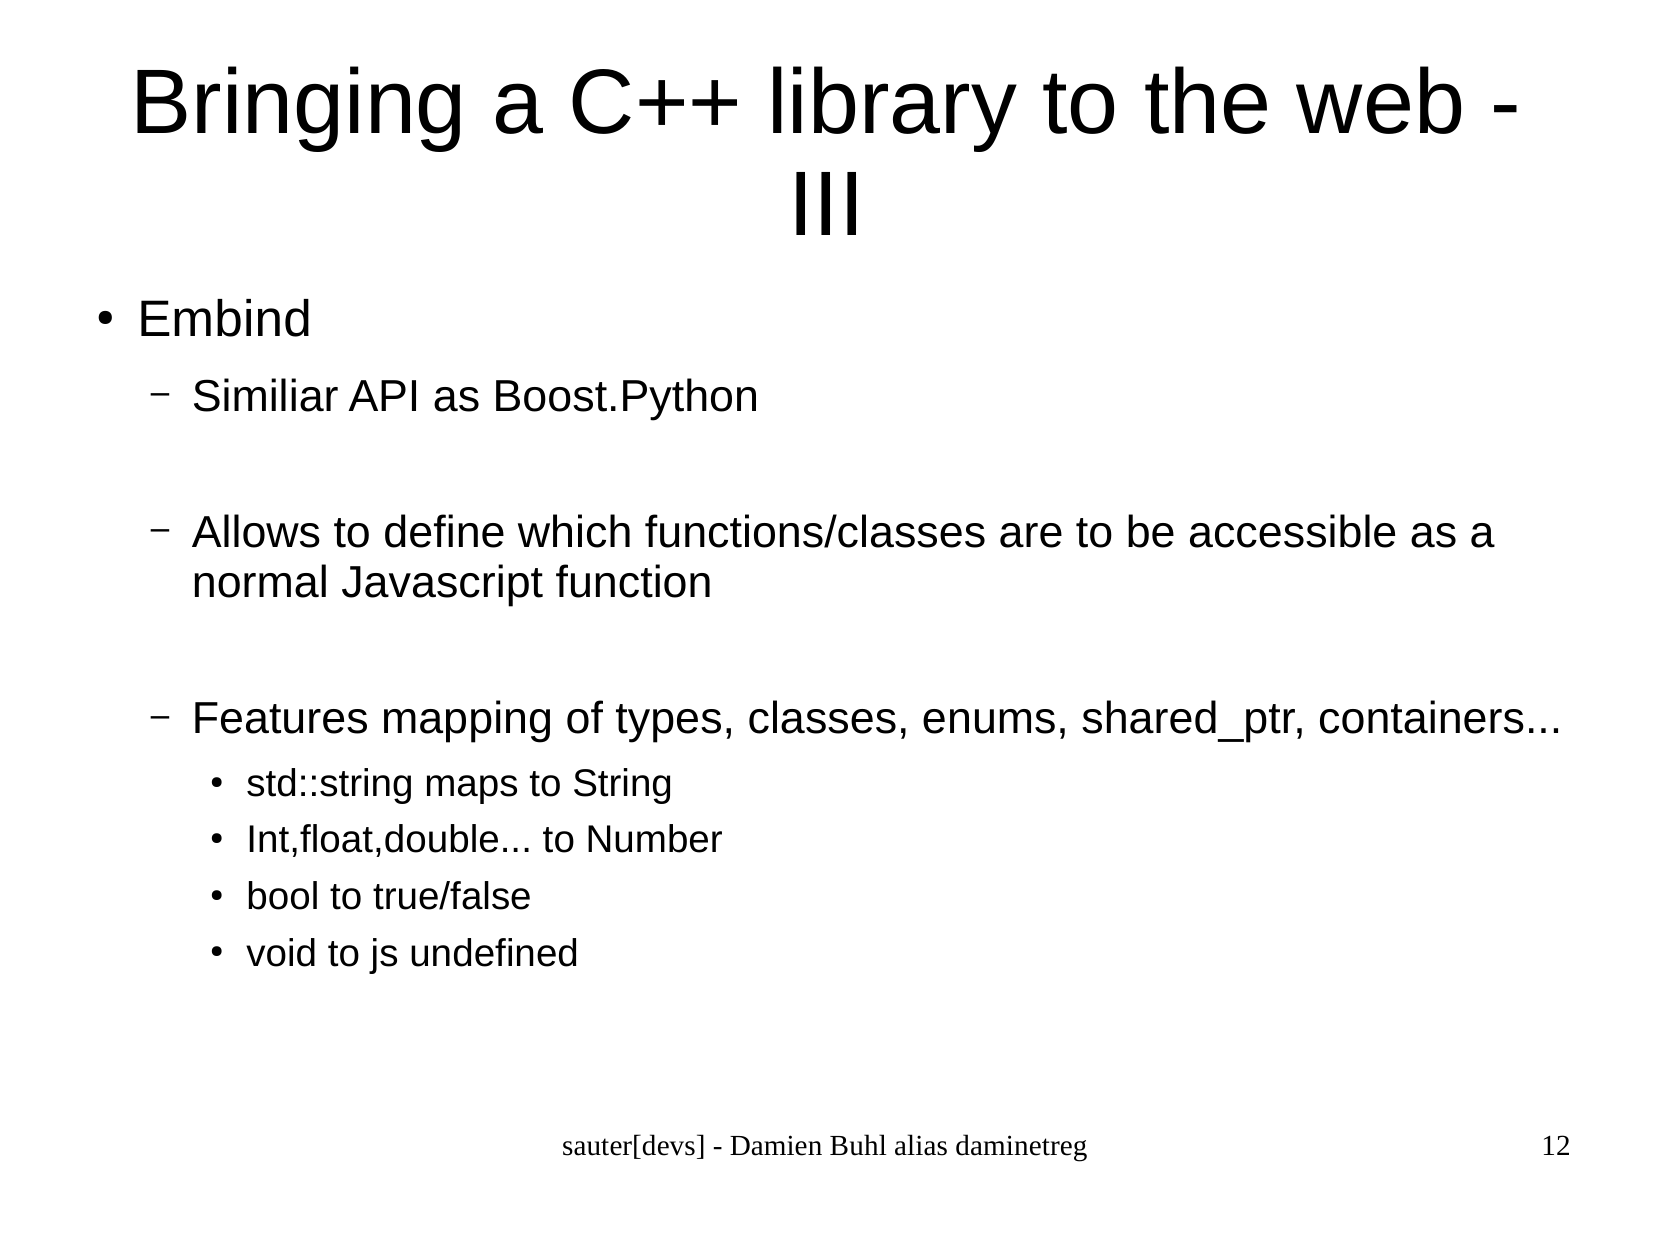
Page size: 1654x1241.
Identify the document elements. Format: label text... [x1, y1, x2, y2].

list Embind Similiar API as Boost.Python Allows to define which functions/classes are to be accessible as a normal Javascript function Features mapping of types, classes, enums, shared_ptr, containers... std::string maps to String Int,float,double... to Number bool to true/false void to js undefined [82, 290, 1571, 1010]
title Bringing a C++ library to the web - III [82, 49, 1571, 257]
